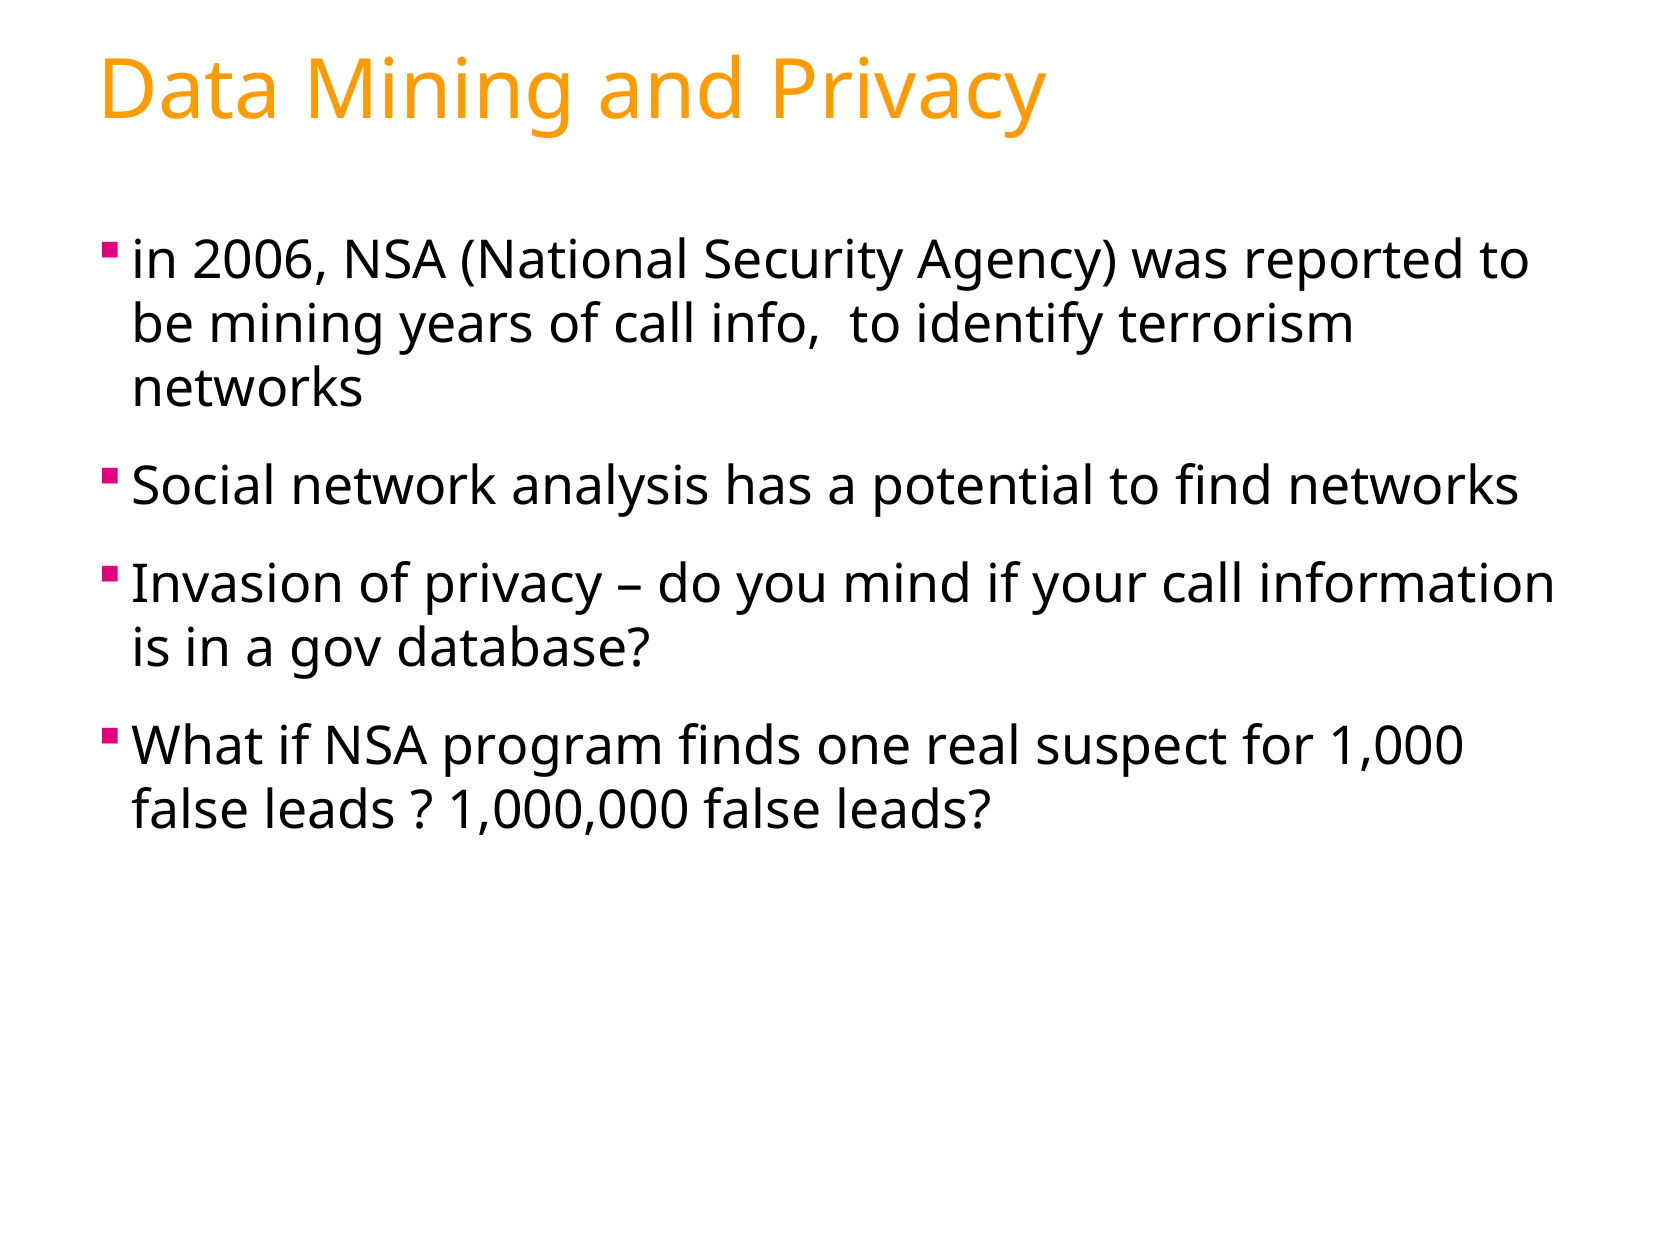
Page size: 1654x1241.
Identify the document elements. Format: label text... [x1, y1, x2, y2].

title Data Mining and Privacy [82, 31, 1585, 156]
list in 2006, NSA (National Security Agency) was reported to be mining years of call info, to identify terrorism networks Social network analysis has a potential to find networks Invasion of privacy – do you mind if your call information is in a gov database? What if NSA program finds one real suspect for 1,000 false leads ? 1,000,000 false leads? [82, 216, 1585, 858]
